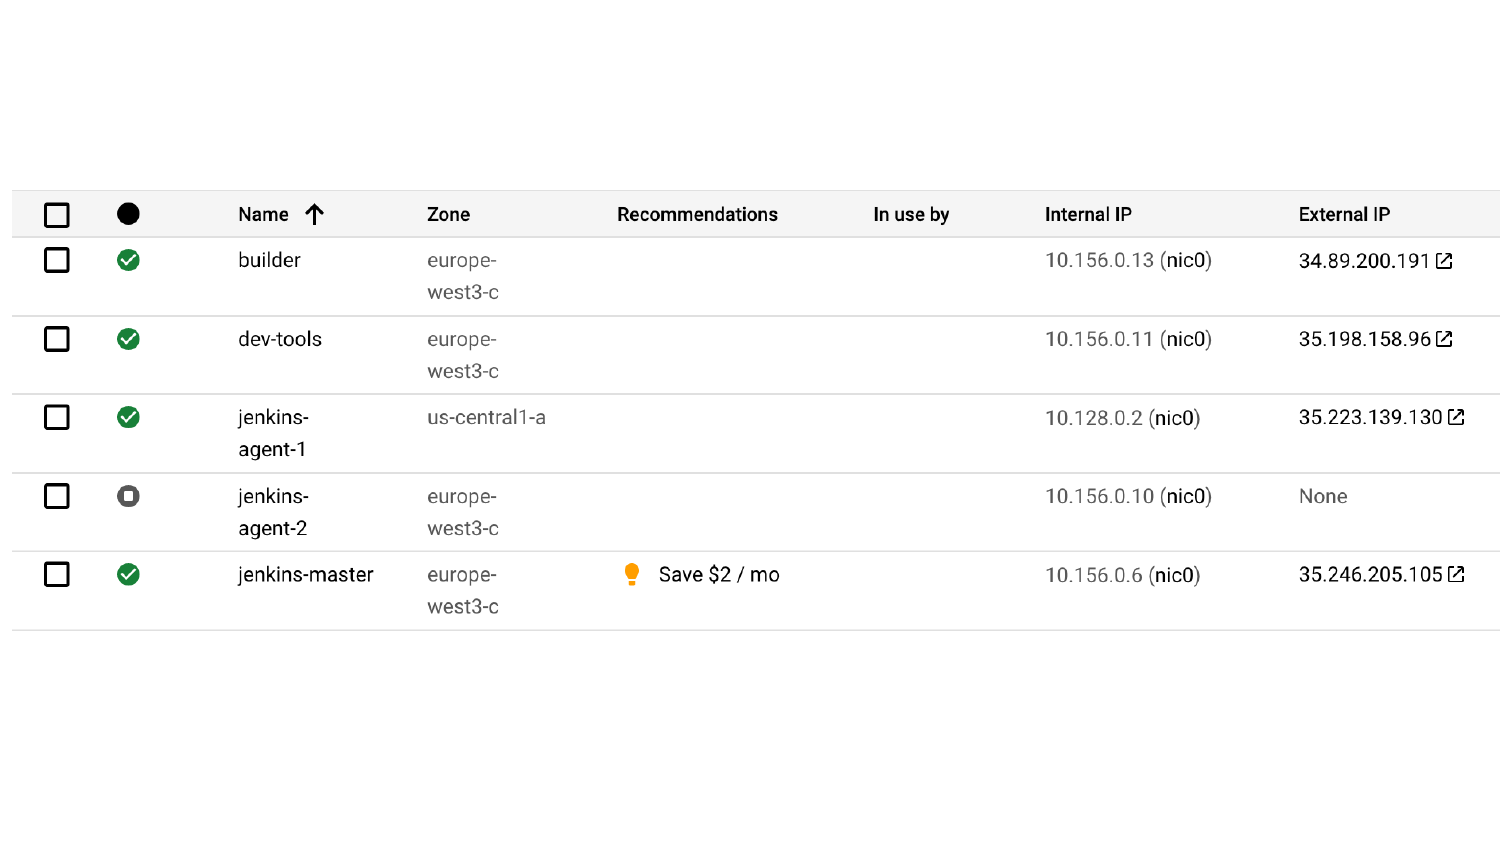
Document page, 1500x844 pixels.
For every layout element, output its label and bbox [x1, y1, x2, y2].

picture [0, 179, 1500, 633]
